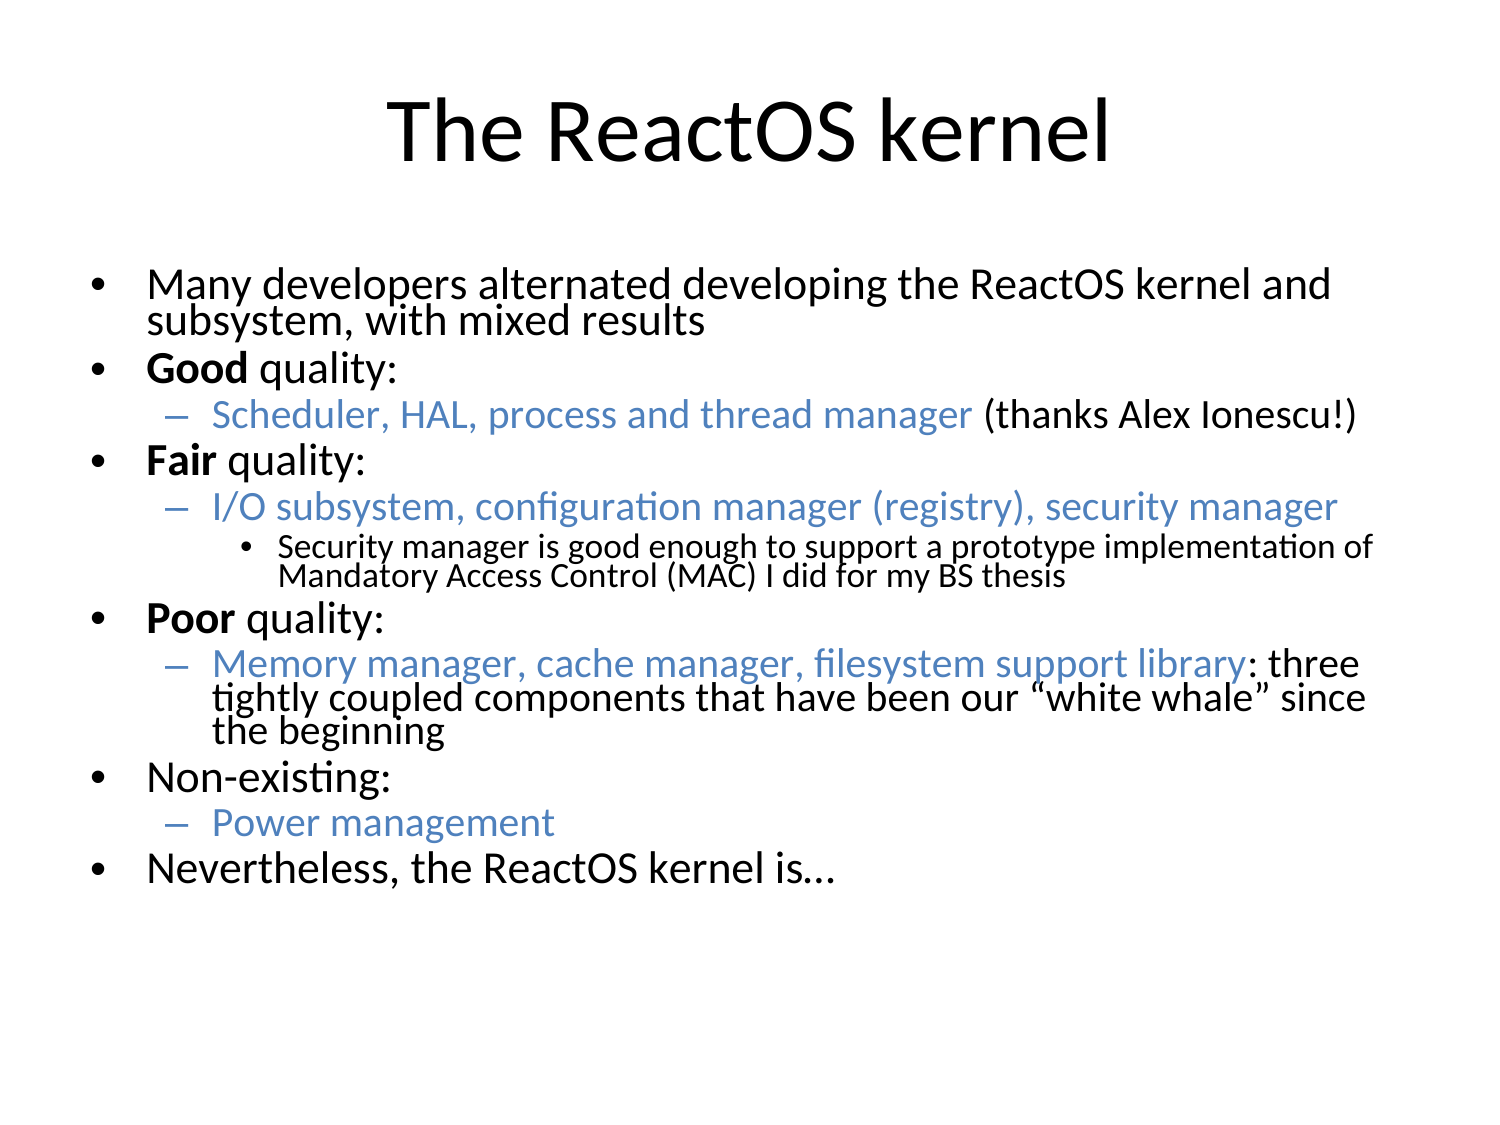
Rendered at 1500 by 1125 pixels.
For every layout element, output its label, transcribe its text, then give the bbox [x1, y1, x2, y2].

list Many developers alternated developing the ReactOS kernel and subsystem, with mixed results Good quality: Scheduler, HAL, process and thread manager (thanks Alex Ionescu!) Fair quality: I/O subsystem, configuration manager (registry), security manager Security manager is good enough to support a prototype implementation of Mandatory Access Control (MAC) I did for my BS thesis Poor quality: Memory manager, cache manager, filesystem support library: three tightly coupled components that have been our “white whale” since the beginning Non-existing: Power management Nevertheless, the ReactOS kernel is… [75, 262, 1426, 1006]
title The ReactOS kernel [75, 45, 1426, 233]
